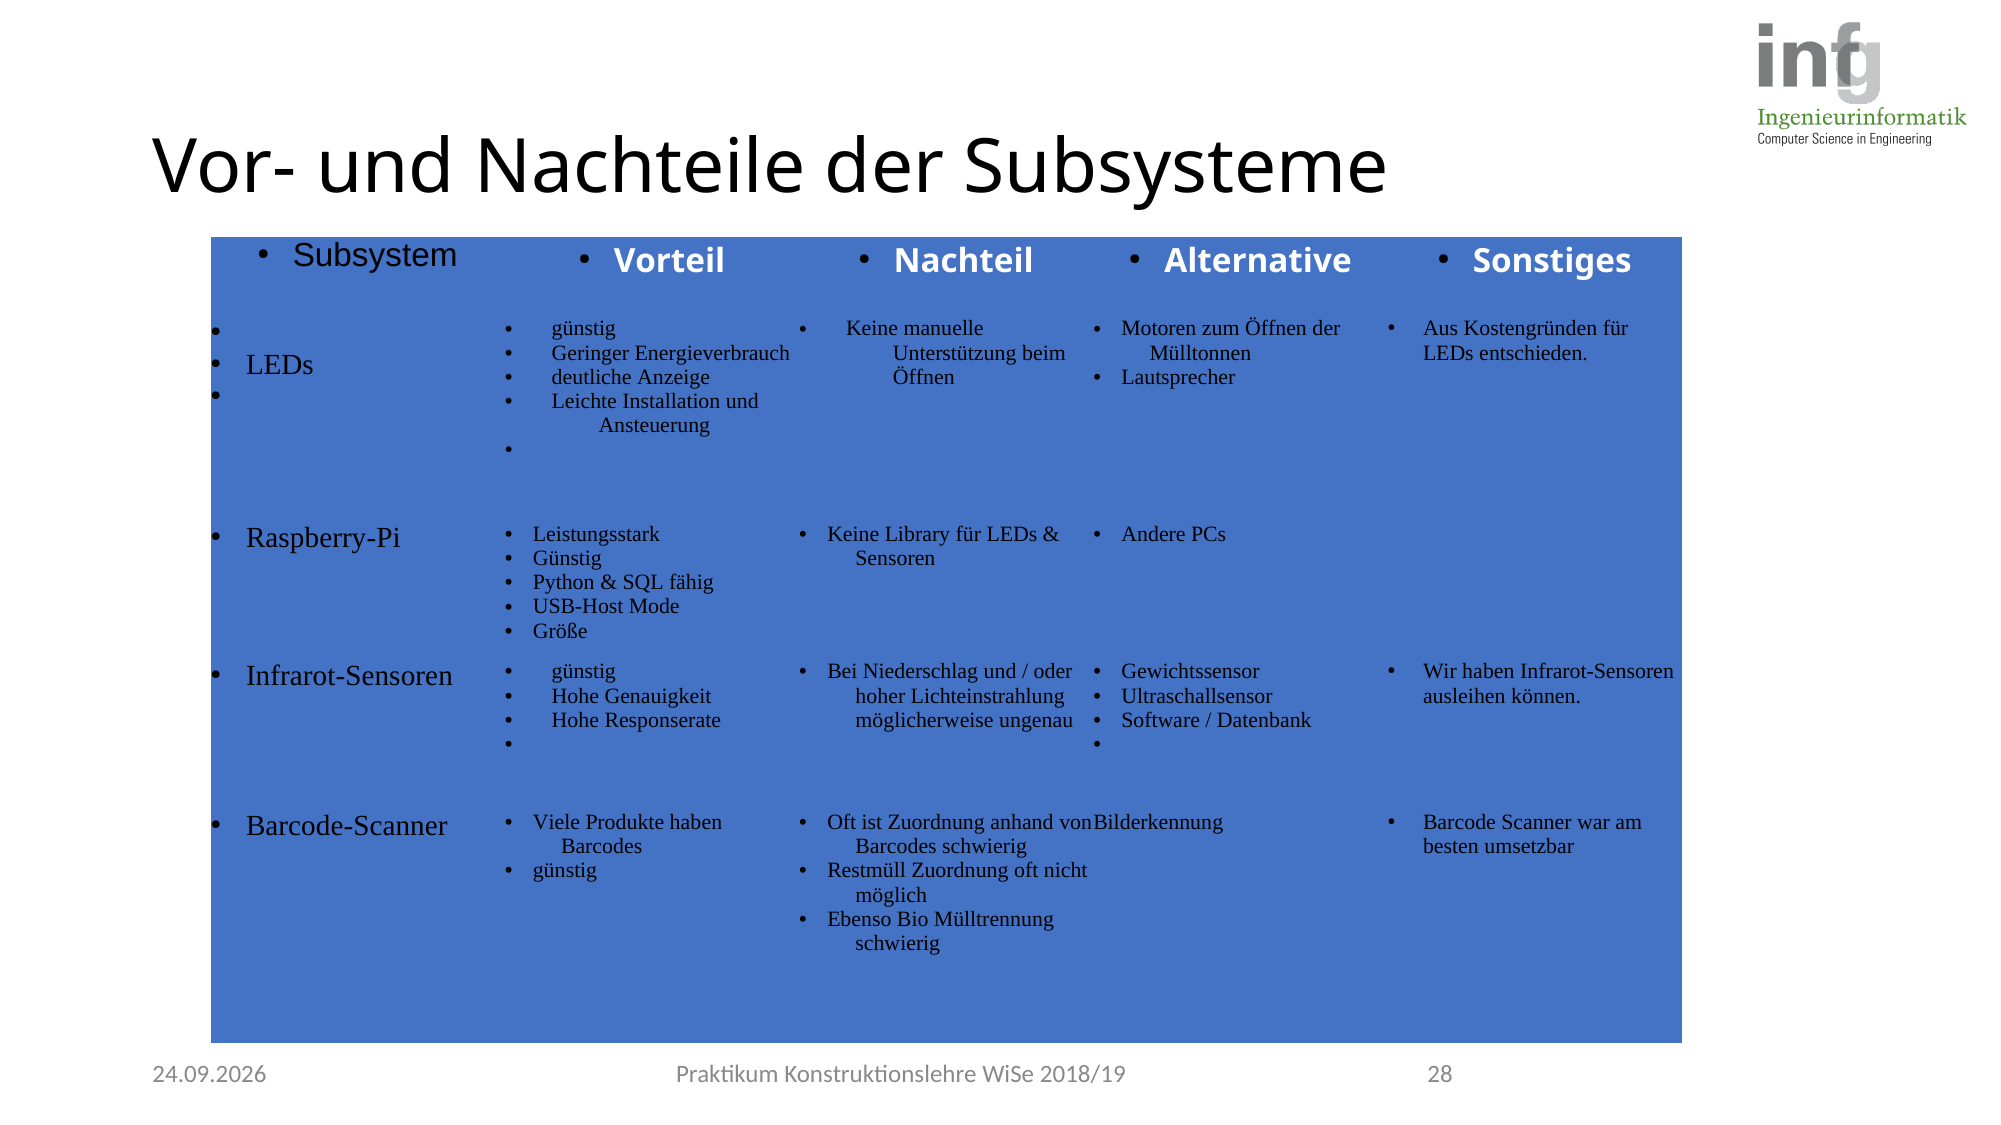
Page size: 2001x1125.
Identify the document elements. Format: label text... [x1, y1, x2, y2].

table_cell Wir haben Infrarot-Sensoren ausleihen können. [1388, 659, 1682, 810]
table_cell LEDs [211, 316, 505, 522]
table_cell [1388, 522, 1682, 659]
table_cell Oft ist Zuordnung anhand von Barcodes schwierig Restmüll Zuordnung oft nicht möglich Ebenso Bio Mülltrennung schwierig [799, 810, 1093, 1043]
table_cell Infrarot-Sensoren [211, 659, 505, 810]
text_box Praktikum Konstruktionslehre WiSe 2018/19 [403, 1043, 1400, 1103]
table_header Alternative [1093, 237, 1388, 316]
text_box 10.01.2019 [137, 1042, 403, 1103]
table_header Nachteil [799, 237, 1093, 316]
table_cell Aus Kostengründen für LEDs entschieden. [1388, 316, 1682, 522]
title Vor- und Nachteile der Subsysteme [137, 59, 1863, 278]
table_cell Barcode-Scanner [211, 810, 505, 1043]
text_box 28 [1412, 1042, 1863, 1103]
table_cell Keine Library für LEDs & Sensoren [799, 522, 1093, 659]
table_cell Bei Niederschlag und / oder hoher Lichteinstrahlung möglicherweise ungenau [799, 659, 1093, 810]
table_cell Keine manuelle Unterstützung beim Öffnen [799, 316, 1093, 522]
table_cell Leistungsstark Günstig Python & SQL fähig USB-Host Mode Größe [505, 522, 799, 659]
table_cell Raspberry-Pi [211, 522, 505, 659]
table_cell Bilderkennung [1093, 810, 1388, 1043]
table_cell Motoren zum Öffnen der Mülltonnen Lautsprecher [1093, 316, 1388, 522]
table_cell Gewichtssensor Ultraschallsensor Software / Datenbank [1093, 659, 1388, 810]
table_cell Barcode Scanner war am besten umsetzbar [1388, 810, 1682, 1043]
table_header Sonstiges [1388, 237, 1682, 316]
table_cell Andere PCs [1093, 522, 1388, 659]
table_header Vorteil [505, 237, 799, 316]
table_cell günstig Hohe Genauigkeit Hohe Responserate [505, 659, 799, 810]
table_cell Viele Produkte haben Barcodes günstig [505, 810, 799, 1043]
table_header Subsystem [211, 237, 505, 316]
table_cell günstig Geringer Energieverbrauch deutliche Anzeige Leichte Installation und Ansteuerung [505, 316, 799, 522]
